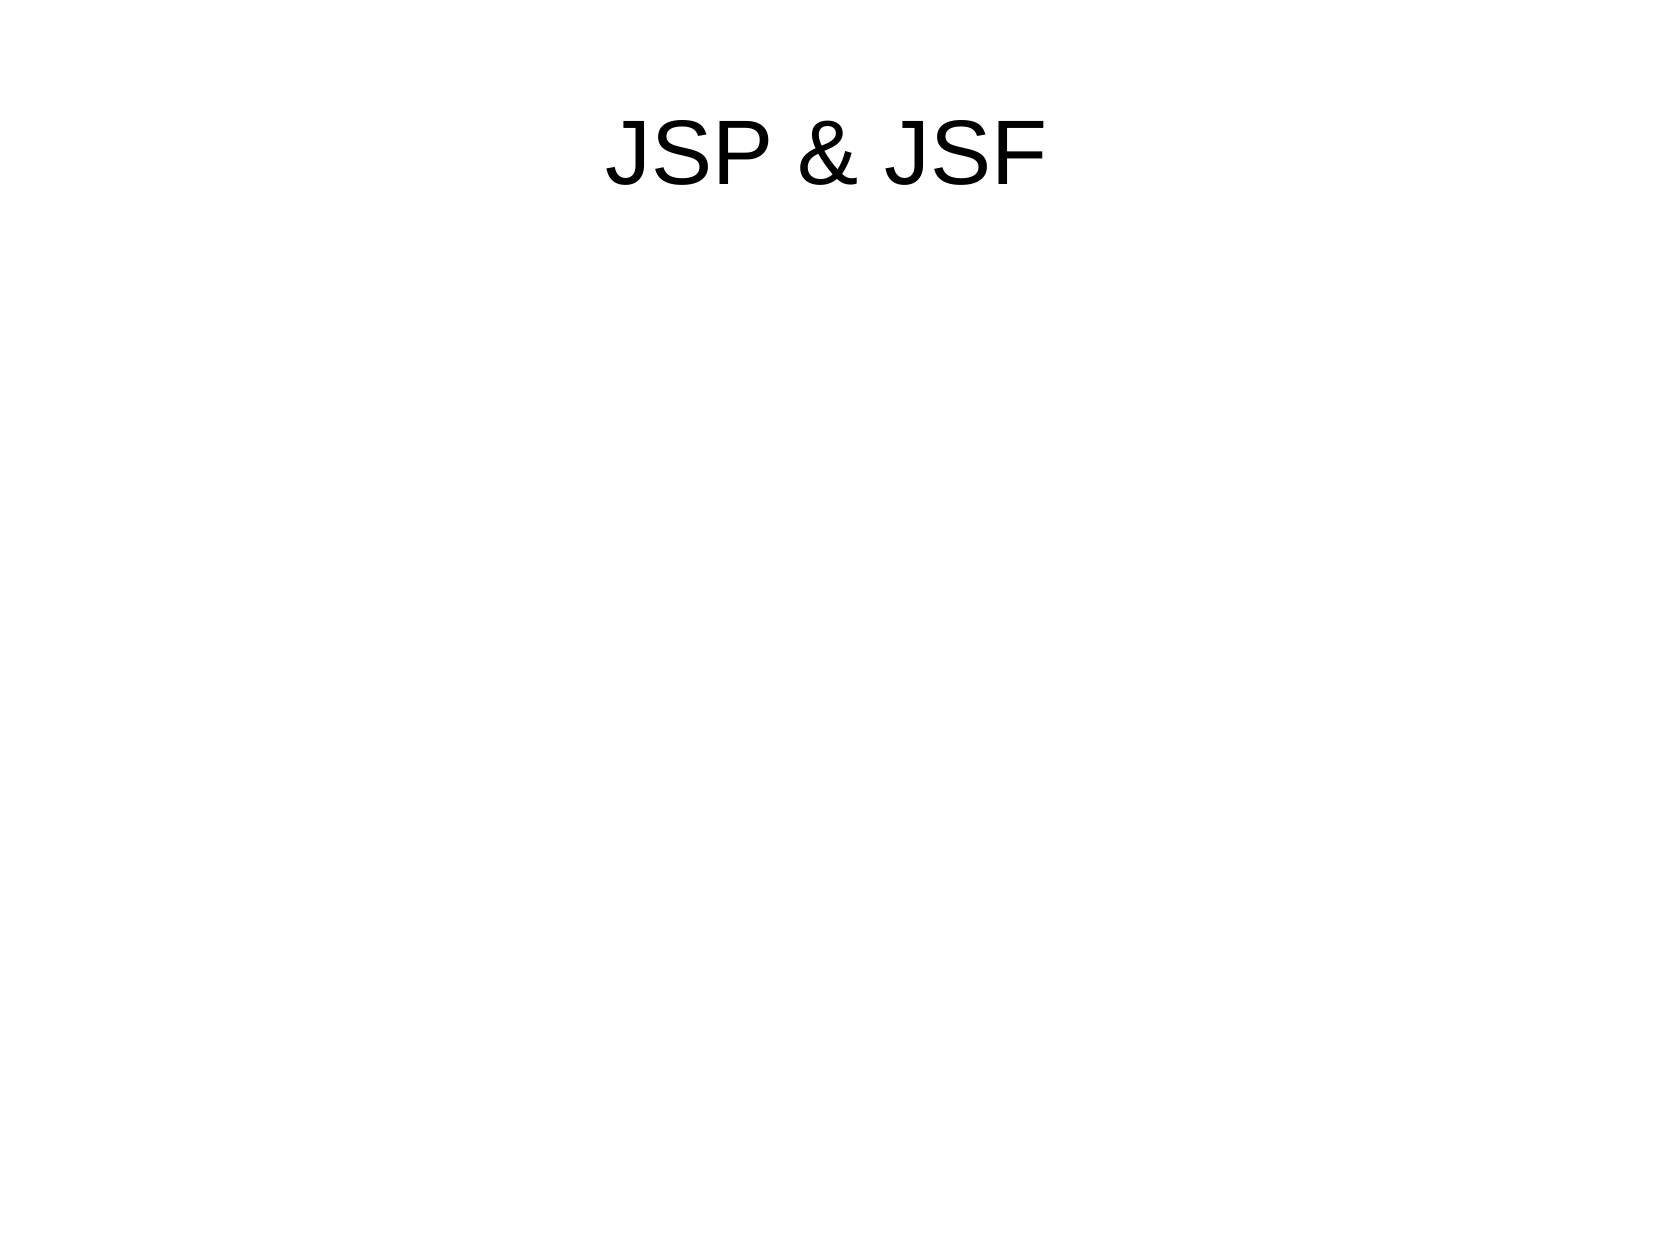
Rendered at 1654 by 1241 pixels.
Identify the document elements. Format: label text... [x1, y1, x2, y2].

title JSP & JSF [82, 49, 1571, 257]
